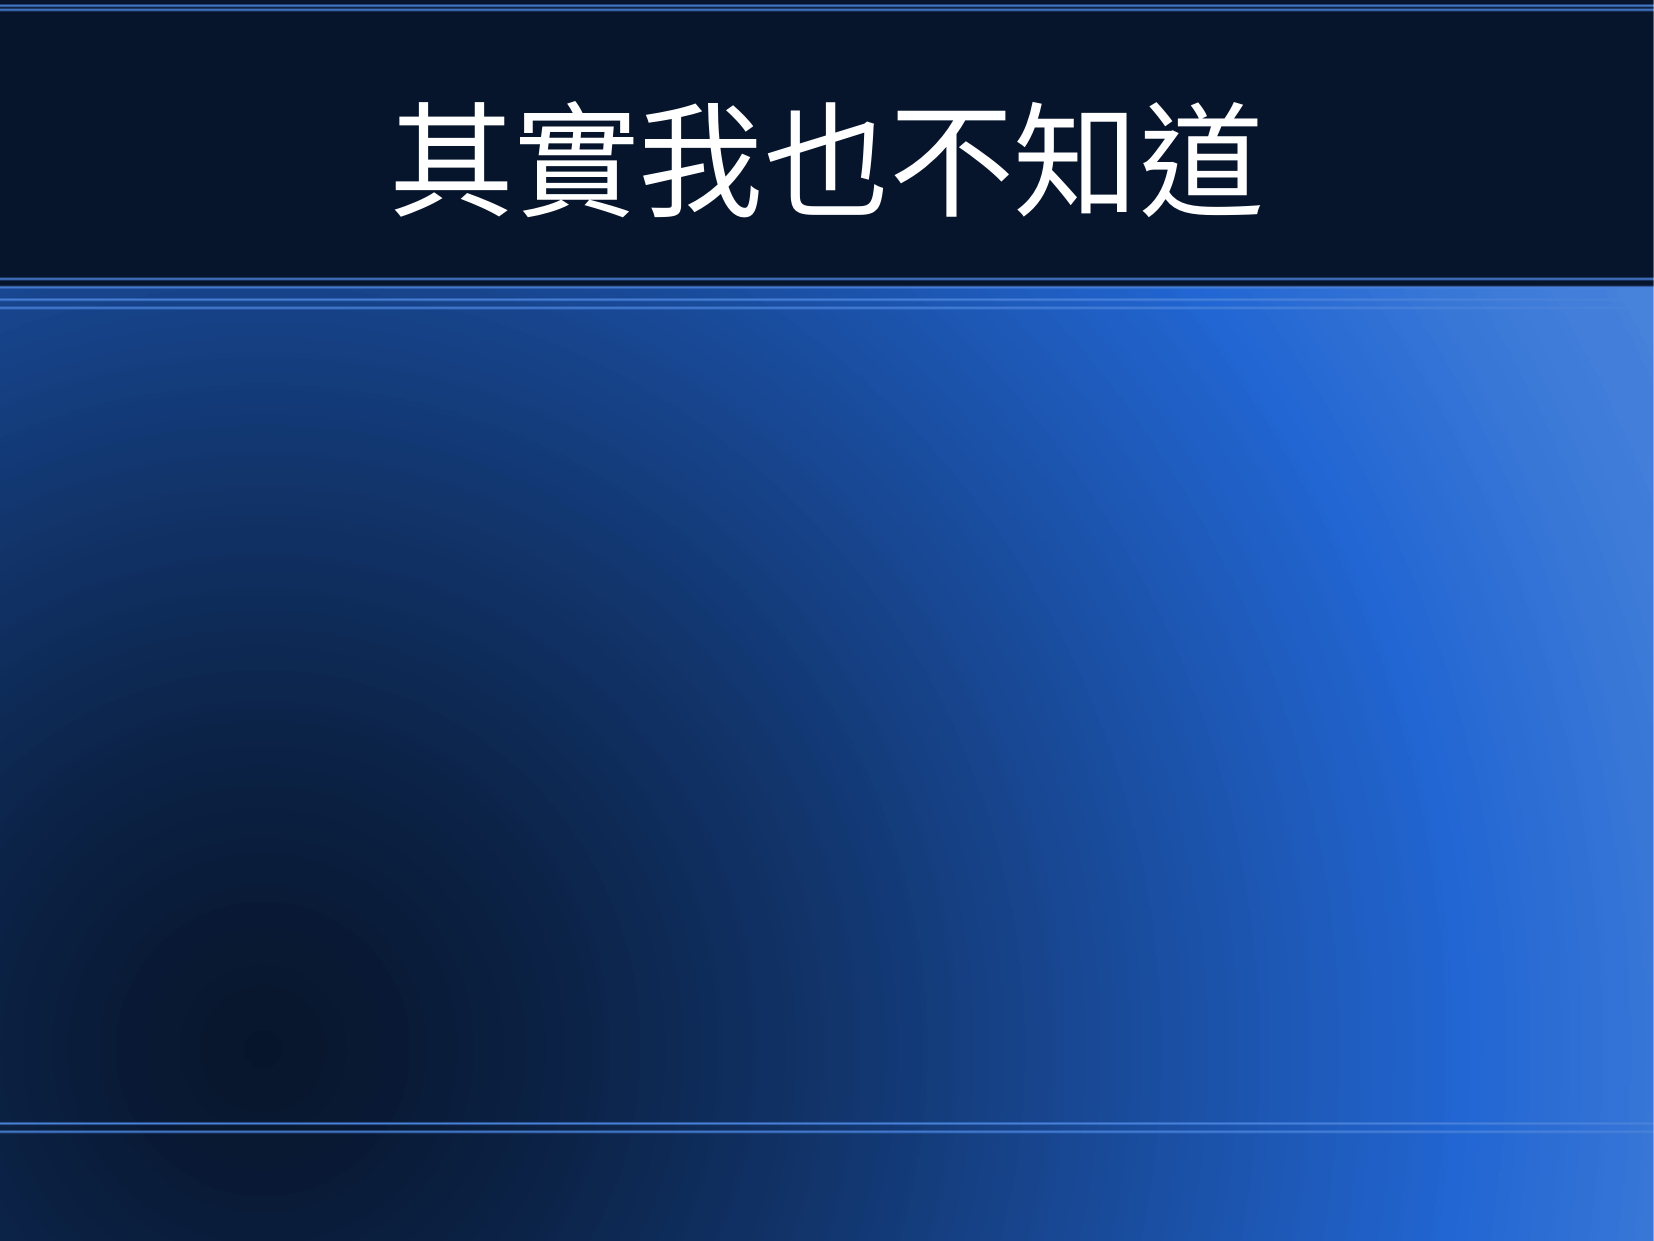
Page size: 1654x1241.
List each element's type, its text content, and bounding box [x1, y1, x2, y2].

picture [0, 0, 1654, 1241]
title 其實我也不知道 [82, 49, 1571, 257]
